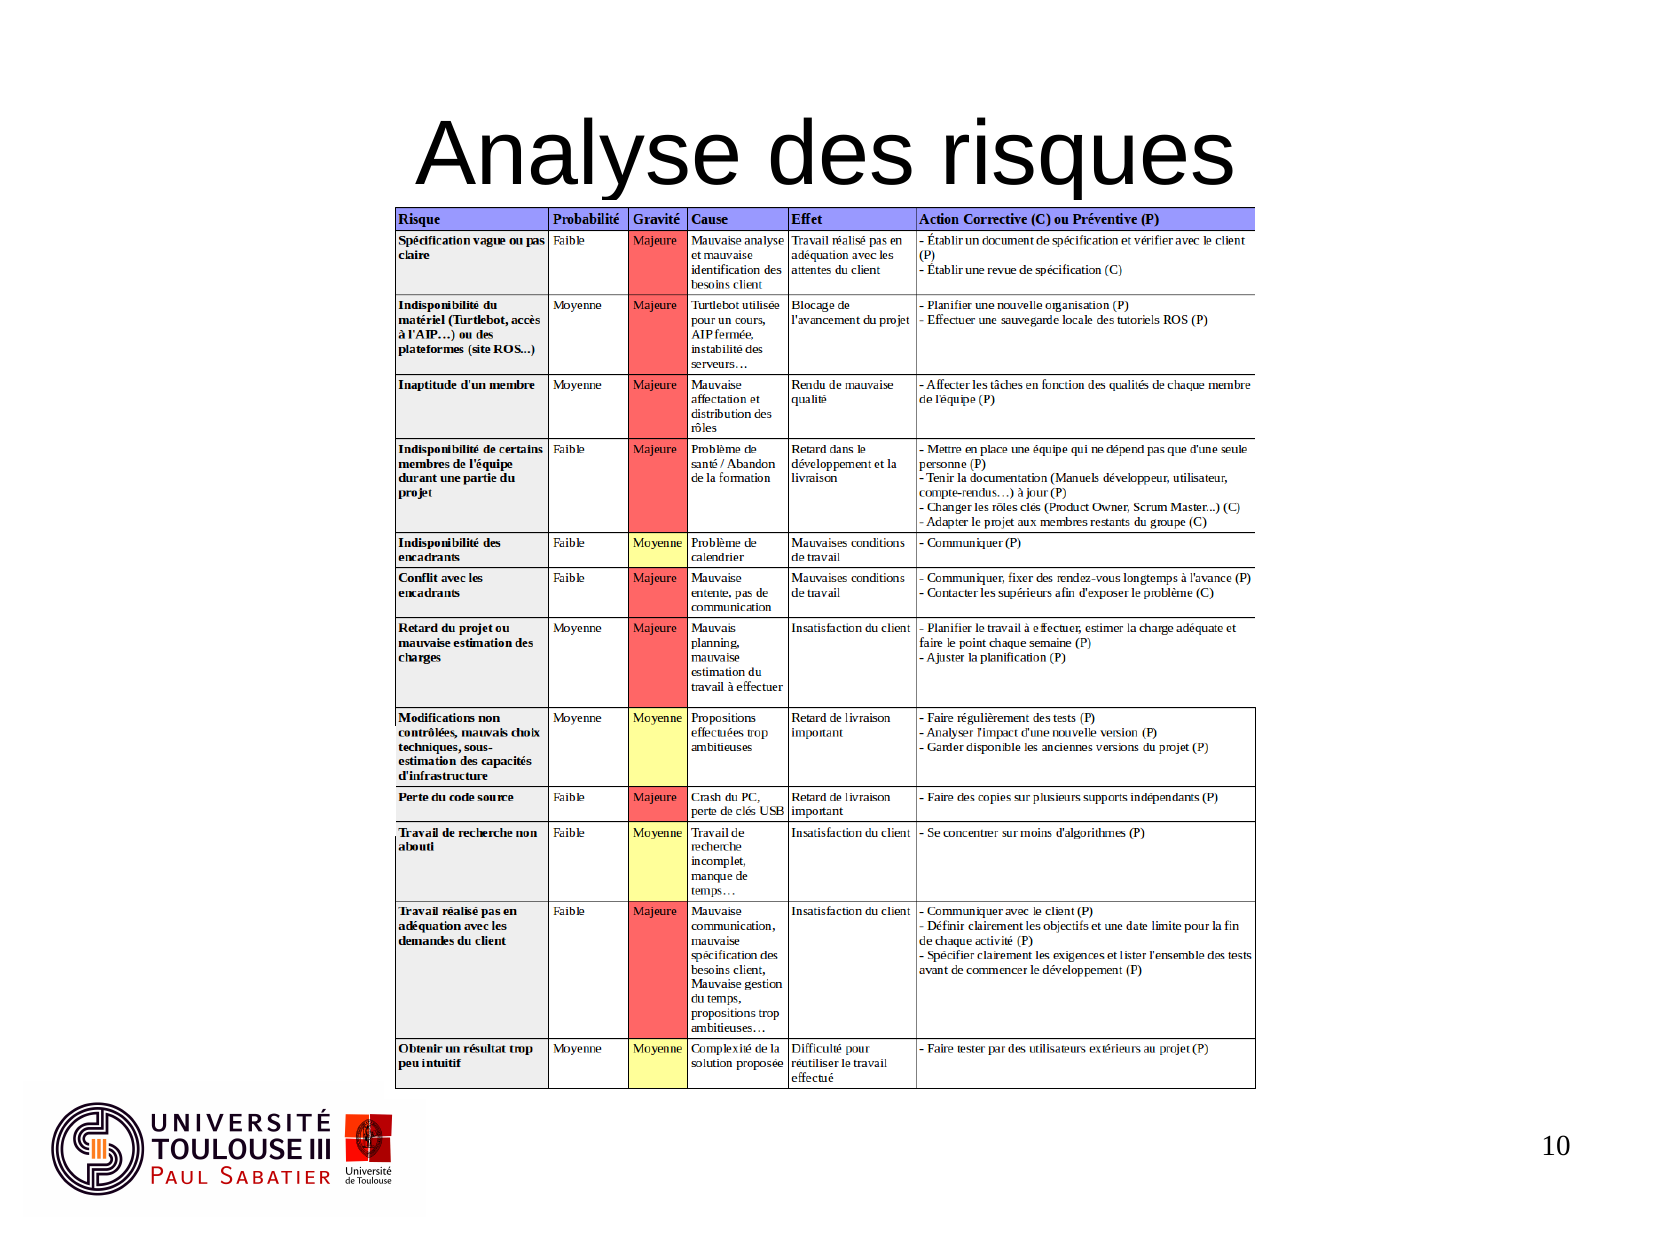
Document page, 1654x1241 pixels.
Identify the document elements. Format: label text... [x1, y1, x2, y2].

title Analyse des risques [82, 49, 1571, 257]
picture [23, 200, 1270, 1217]
